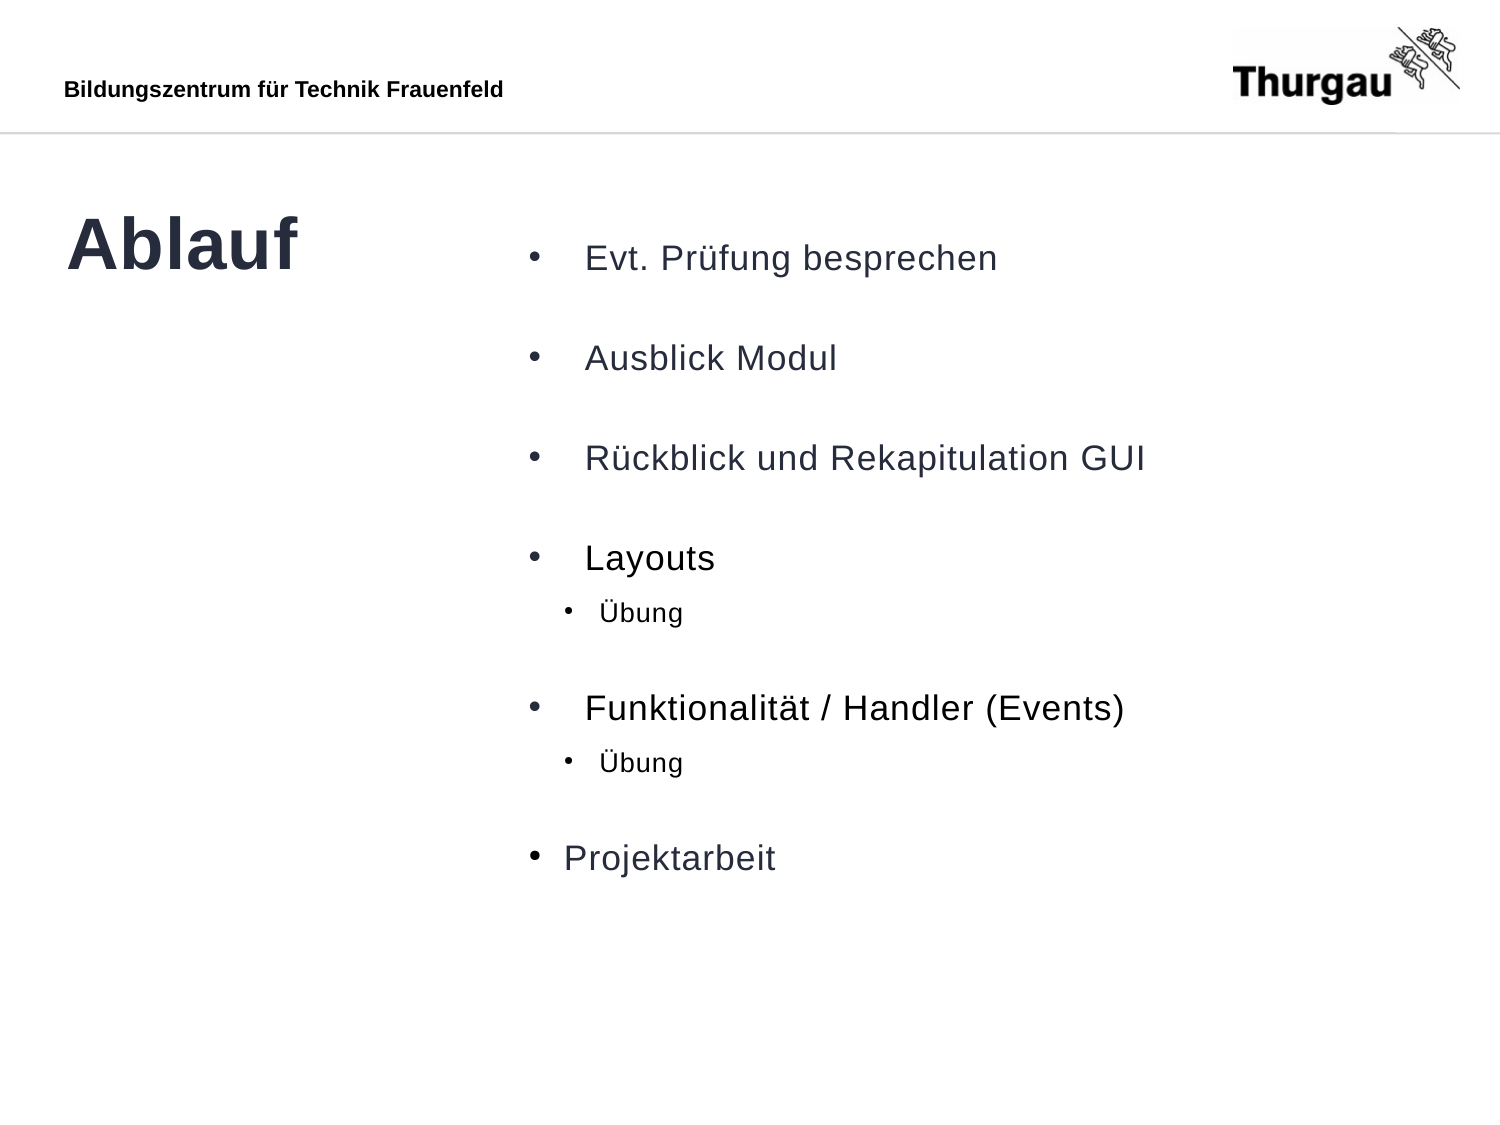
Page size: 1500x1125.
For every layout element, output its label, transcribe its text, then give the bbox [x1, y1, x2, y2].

text_box Evt. Prüfung besprechen Ausblick Modul Rückblick und Rekapitulation GUI Layouts Übung Funktionalität / Handler (Events) Übung Projektarbeit [513, 219, 1435, 1042]
text_box Bildungszentrum für Technik Frauenfeld [48, 65, 667, 115]
text_box Ablauf [51, 208, 422, 587]
picture [1233, 27, 1460, 105]
